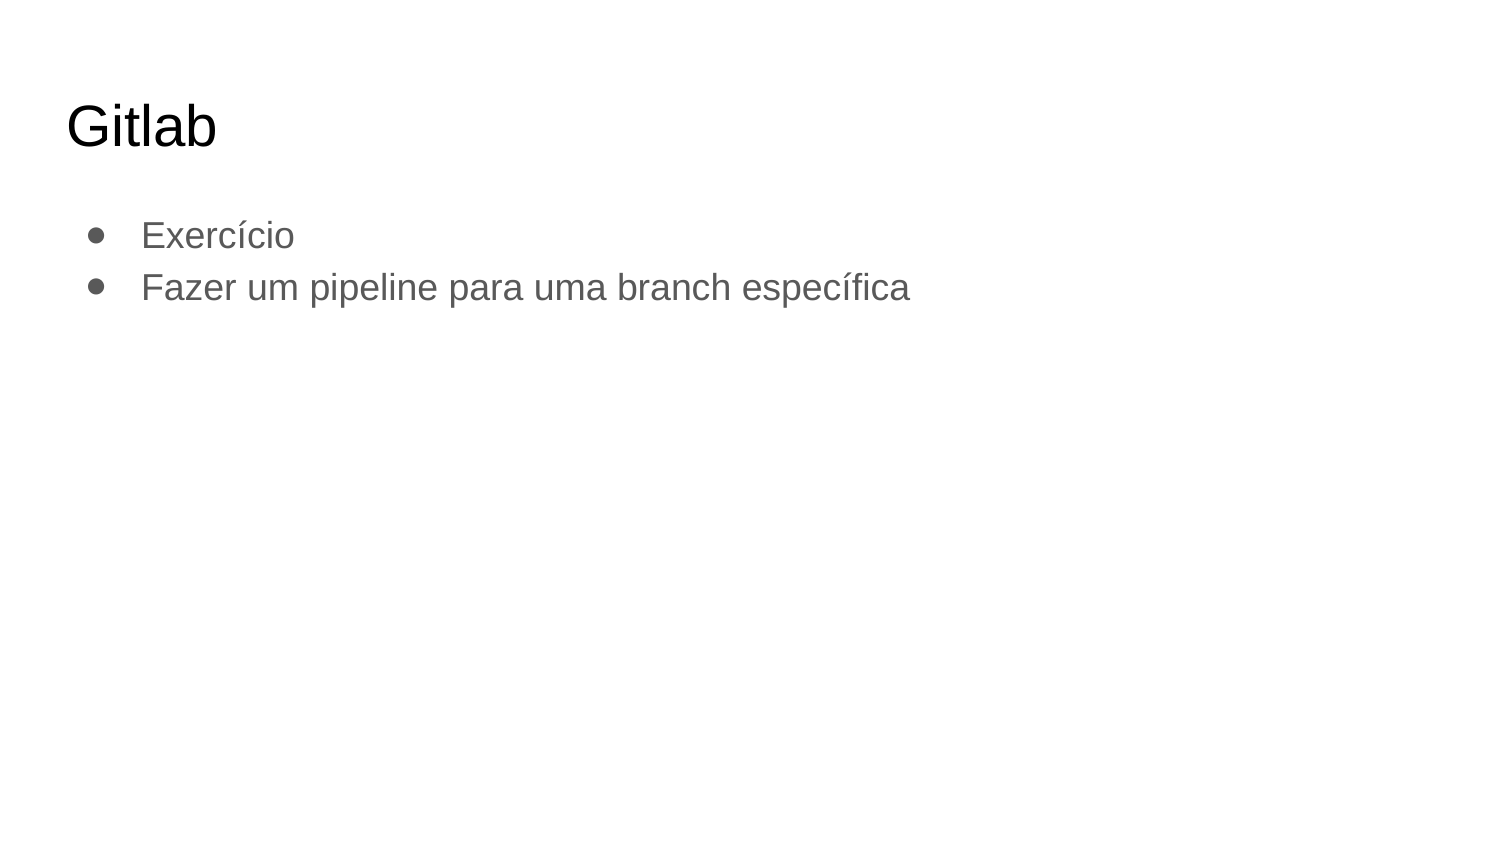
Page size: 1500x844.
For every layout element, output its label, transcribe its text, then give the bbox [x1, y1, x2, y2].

list Exercício Fazer um pipeline para uma branch específica [51, 189, 1489, 750]
title Gitlab [51, 72, 1449, 167]
